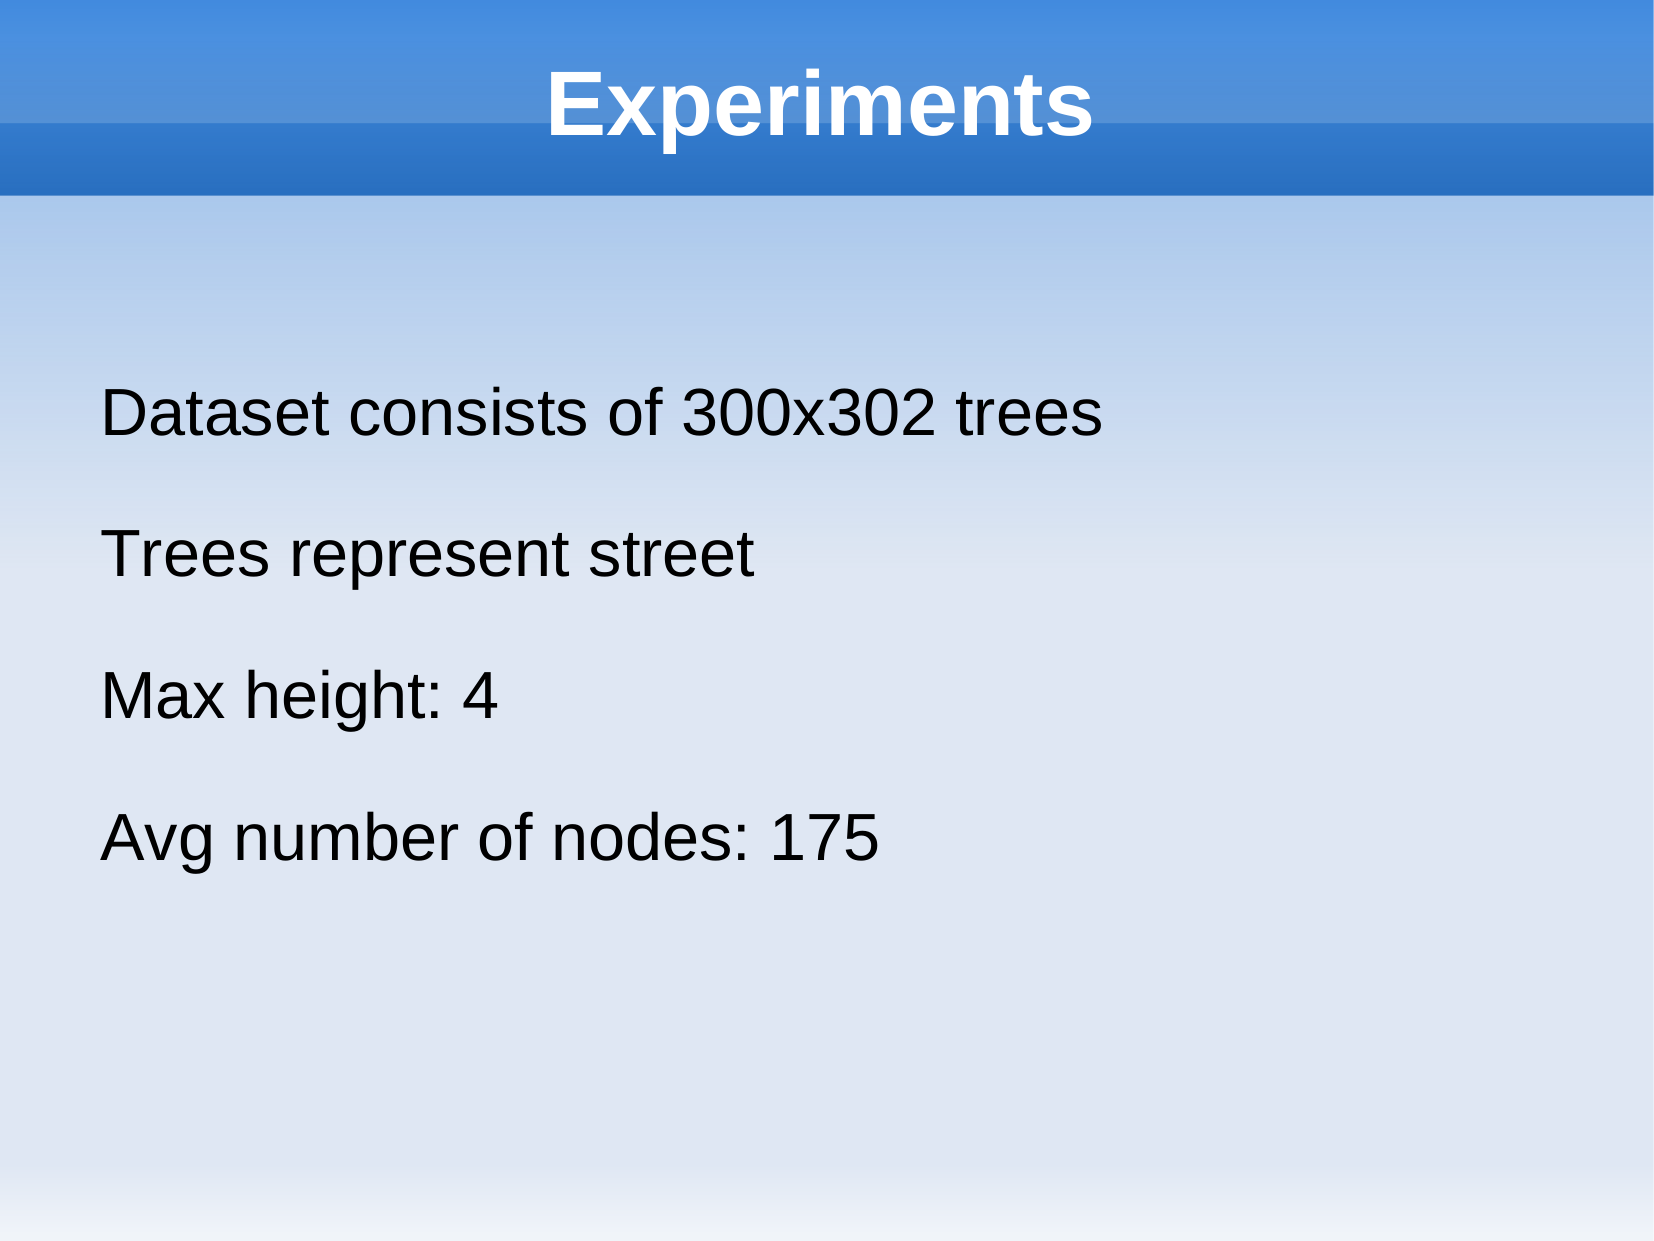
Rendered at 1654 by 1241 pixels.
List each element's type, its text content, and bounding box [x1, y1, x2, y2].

list Dataset consists of 300x302 trees Trees represent street Max height: 4 Avg number of nodes: 175 [82, 337, 1571, 1142]
title Experiments [76, 7, 1565, 200]
picture [0, 0, 1654, 1241]
